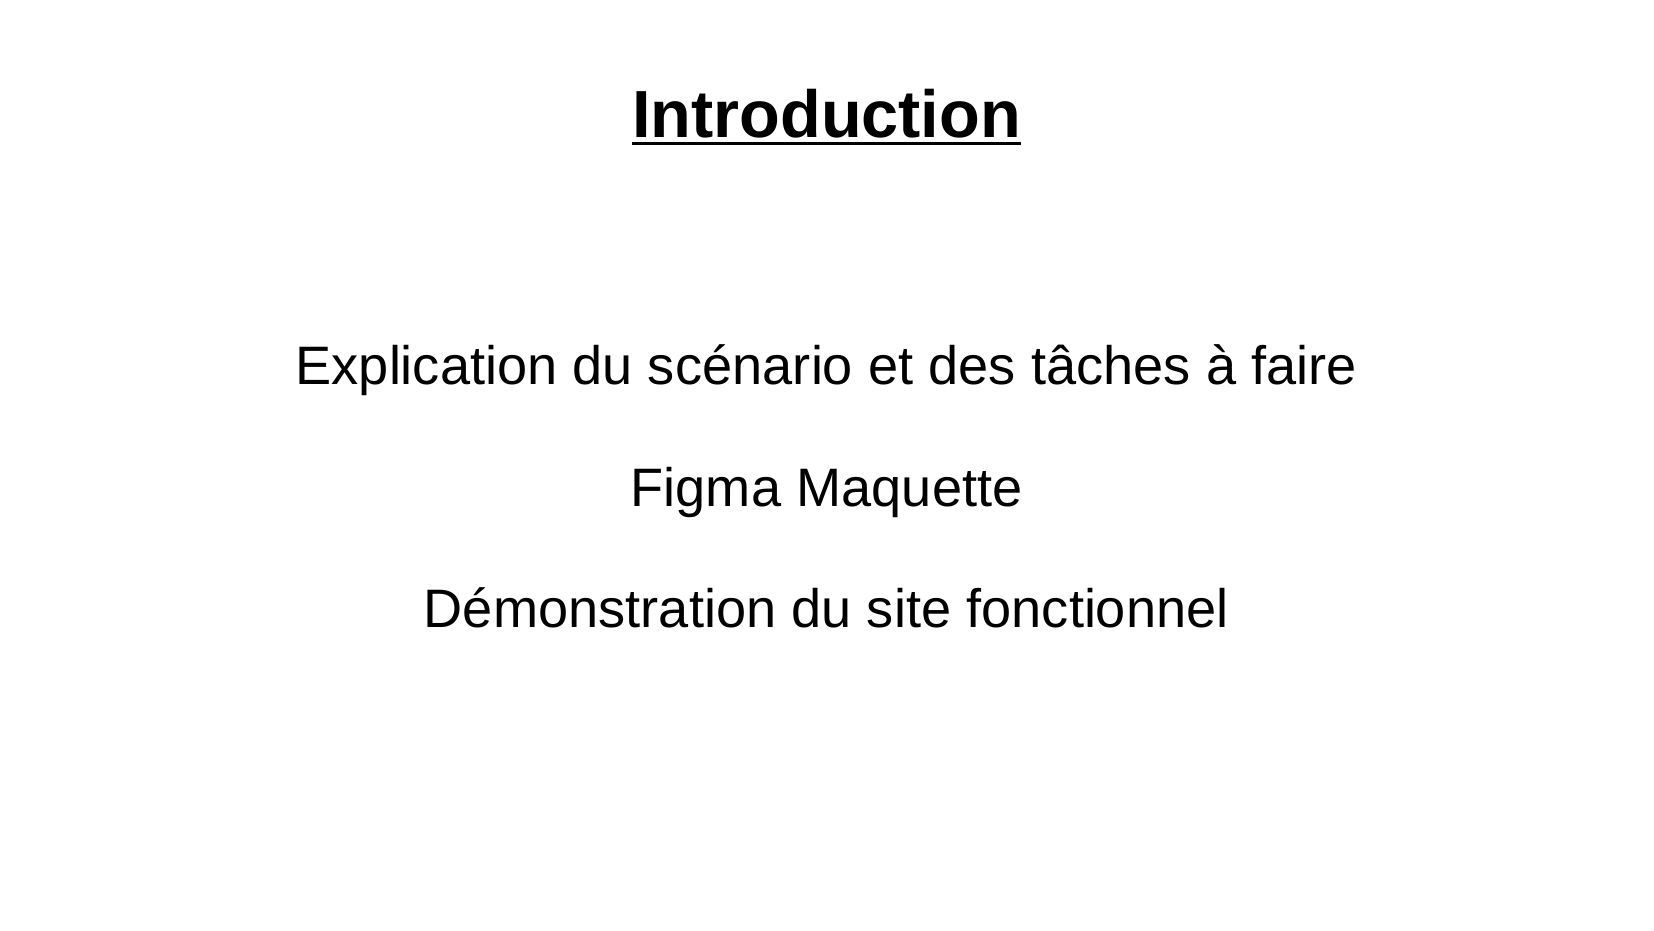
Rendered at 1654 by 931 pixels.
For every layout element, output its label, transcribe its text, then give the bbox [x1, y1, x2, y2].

subtitle Explication du scénario et des tâches à faire Figma Maquette Démonstration du site fonctionnel [82, 217, 1571, 758]
title Introduction [82, 37, 1571, 193]
